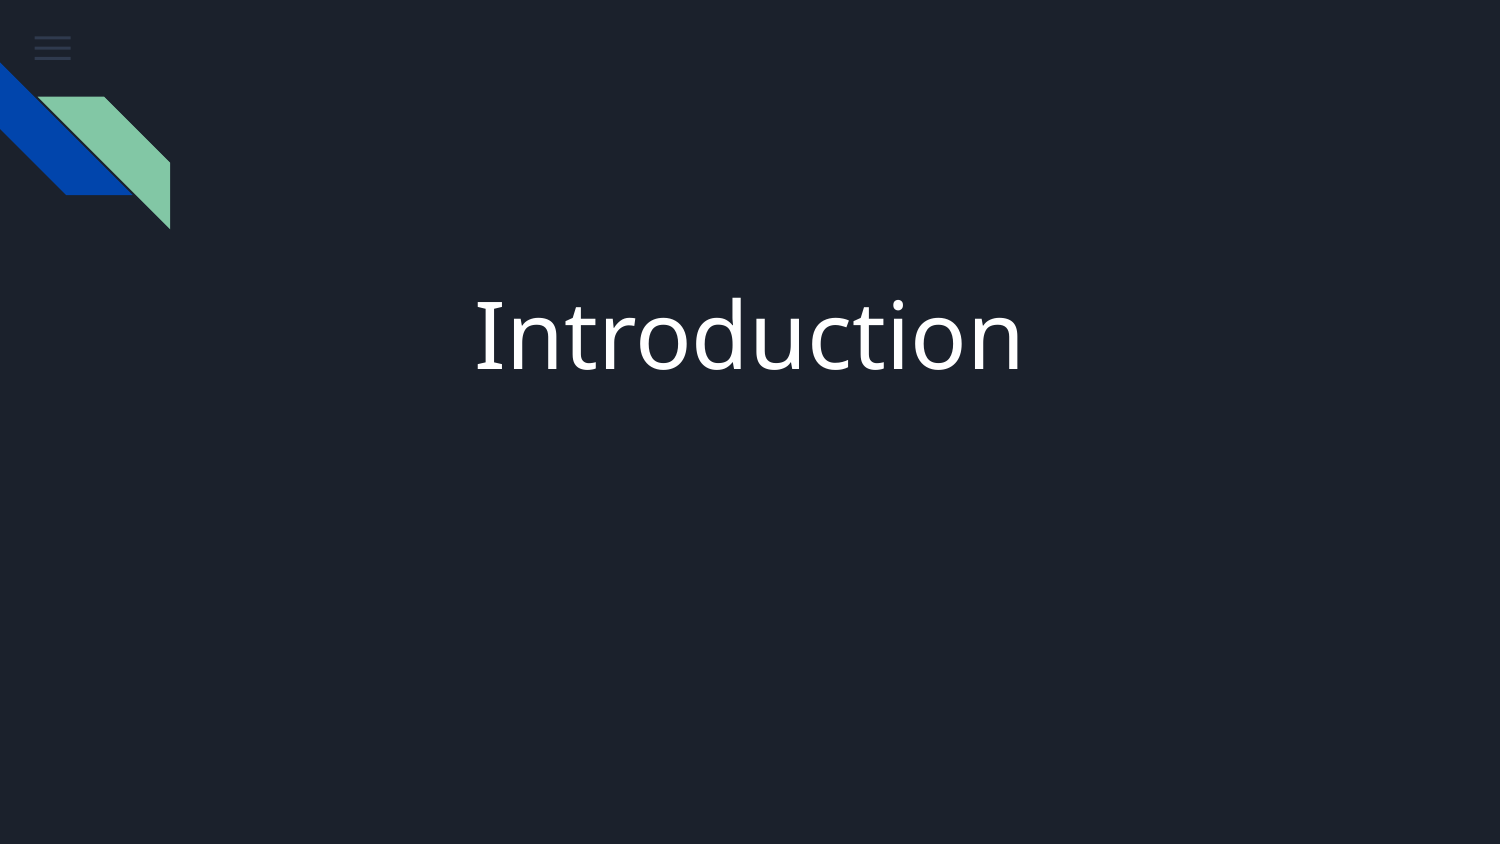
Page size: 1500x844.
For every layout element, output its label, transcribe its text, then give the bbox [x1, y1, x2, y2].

title Introduction [0, 261, 1500, 411]
